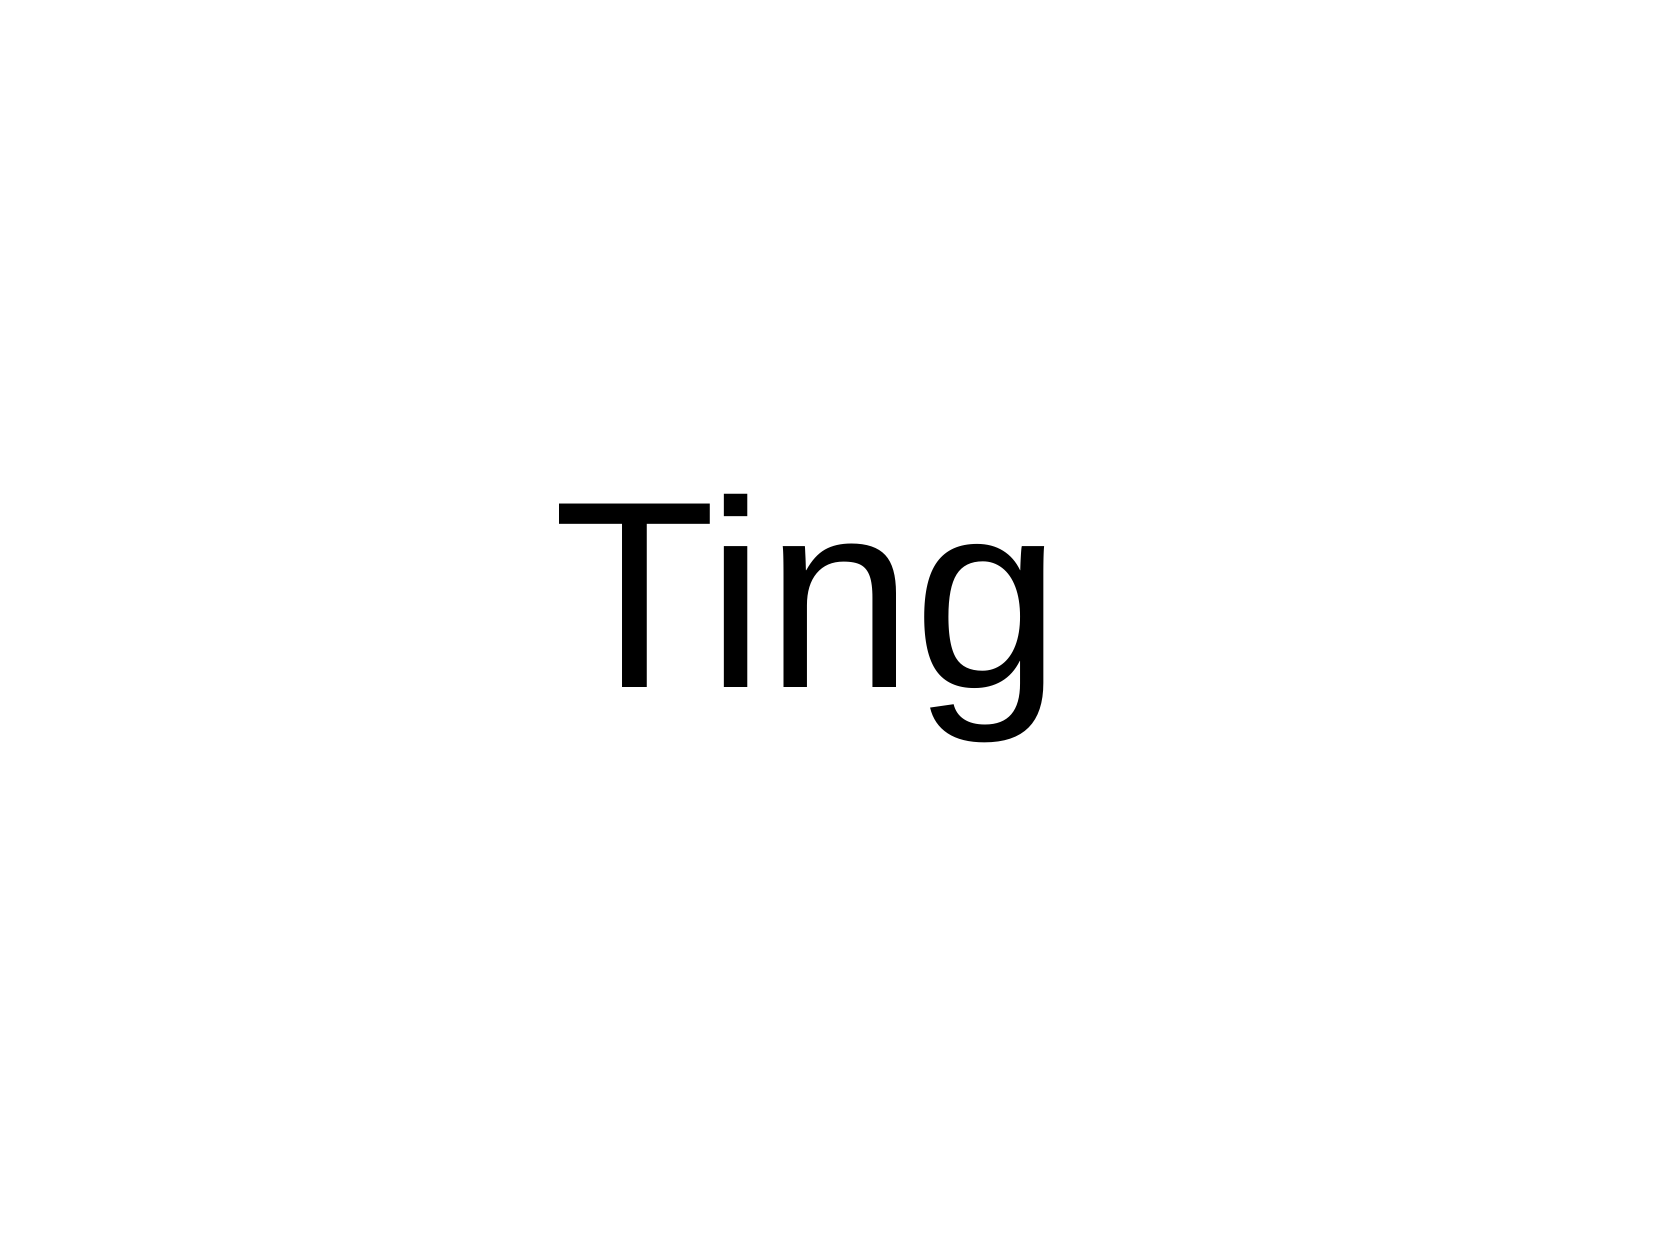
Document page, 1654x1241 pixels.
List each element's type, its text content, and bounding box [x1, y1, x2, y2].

title Ting [496, 446, 1120, 745]
